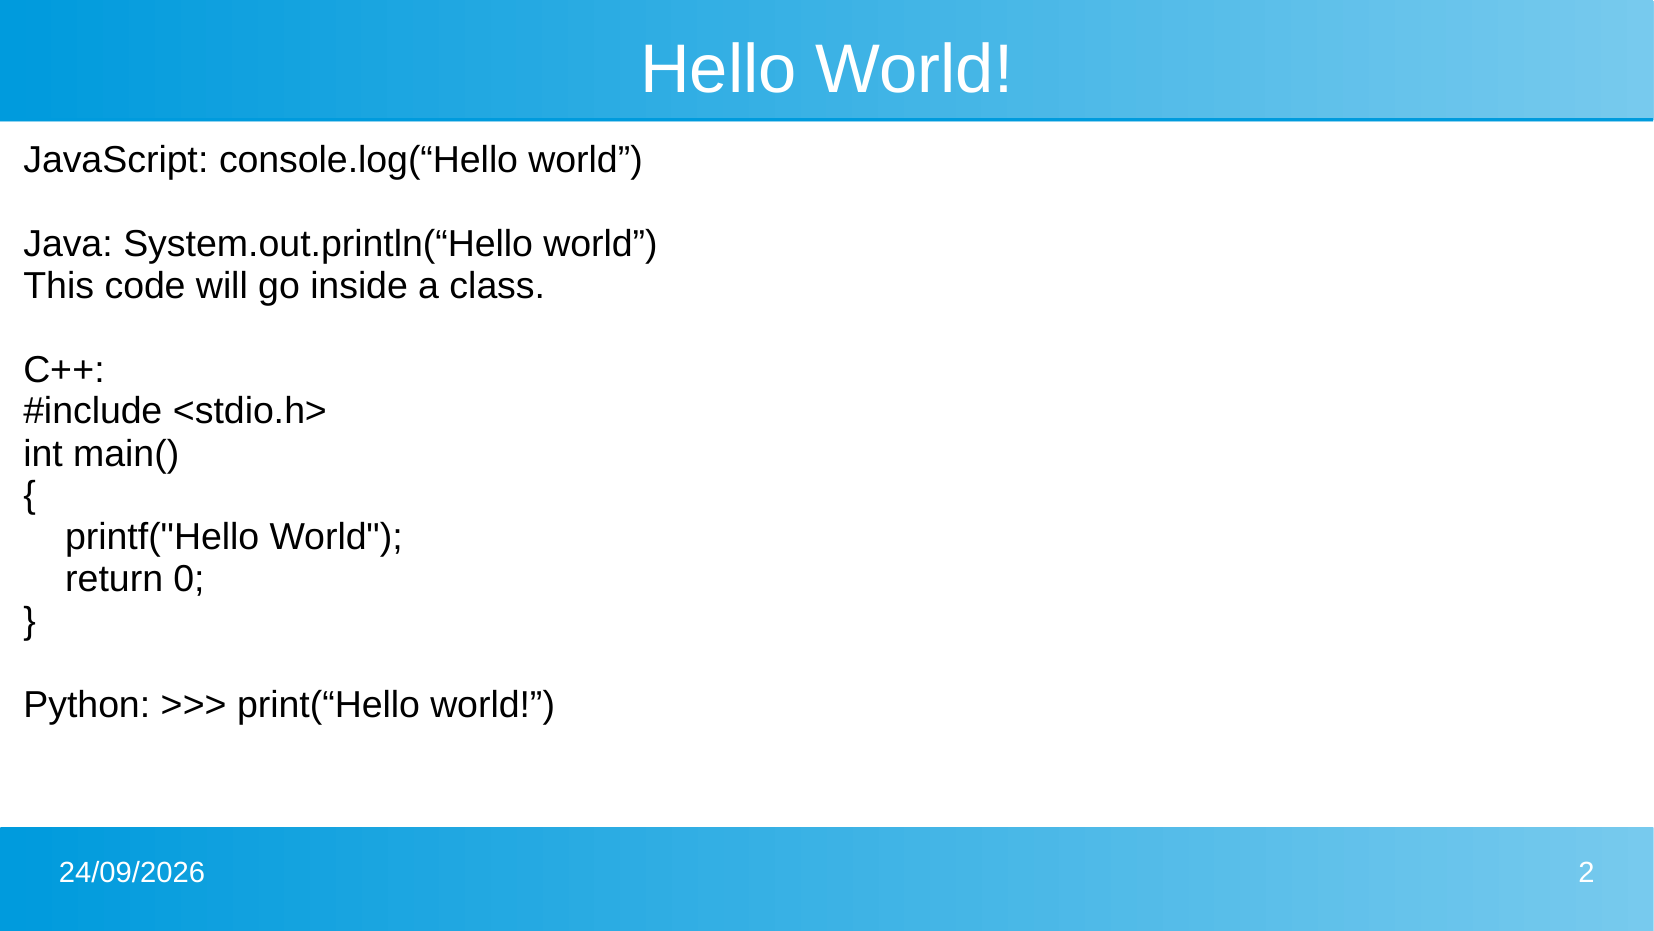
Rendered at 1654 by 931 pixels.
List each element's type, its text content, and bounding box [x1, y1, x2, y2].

title Hello World! [59, 29, 1595, 108]
text_box JavaScript: console.log(“Hello world”) Java: System.out.println(“Hello world”) This code will go inside a class. C++: #include <stdio.h> int main() { printf("Hello World"); return 0; } Python: >>> print(“Hello world!”) [8, 130, 1212, 902]
